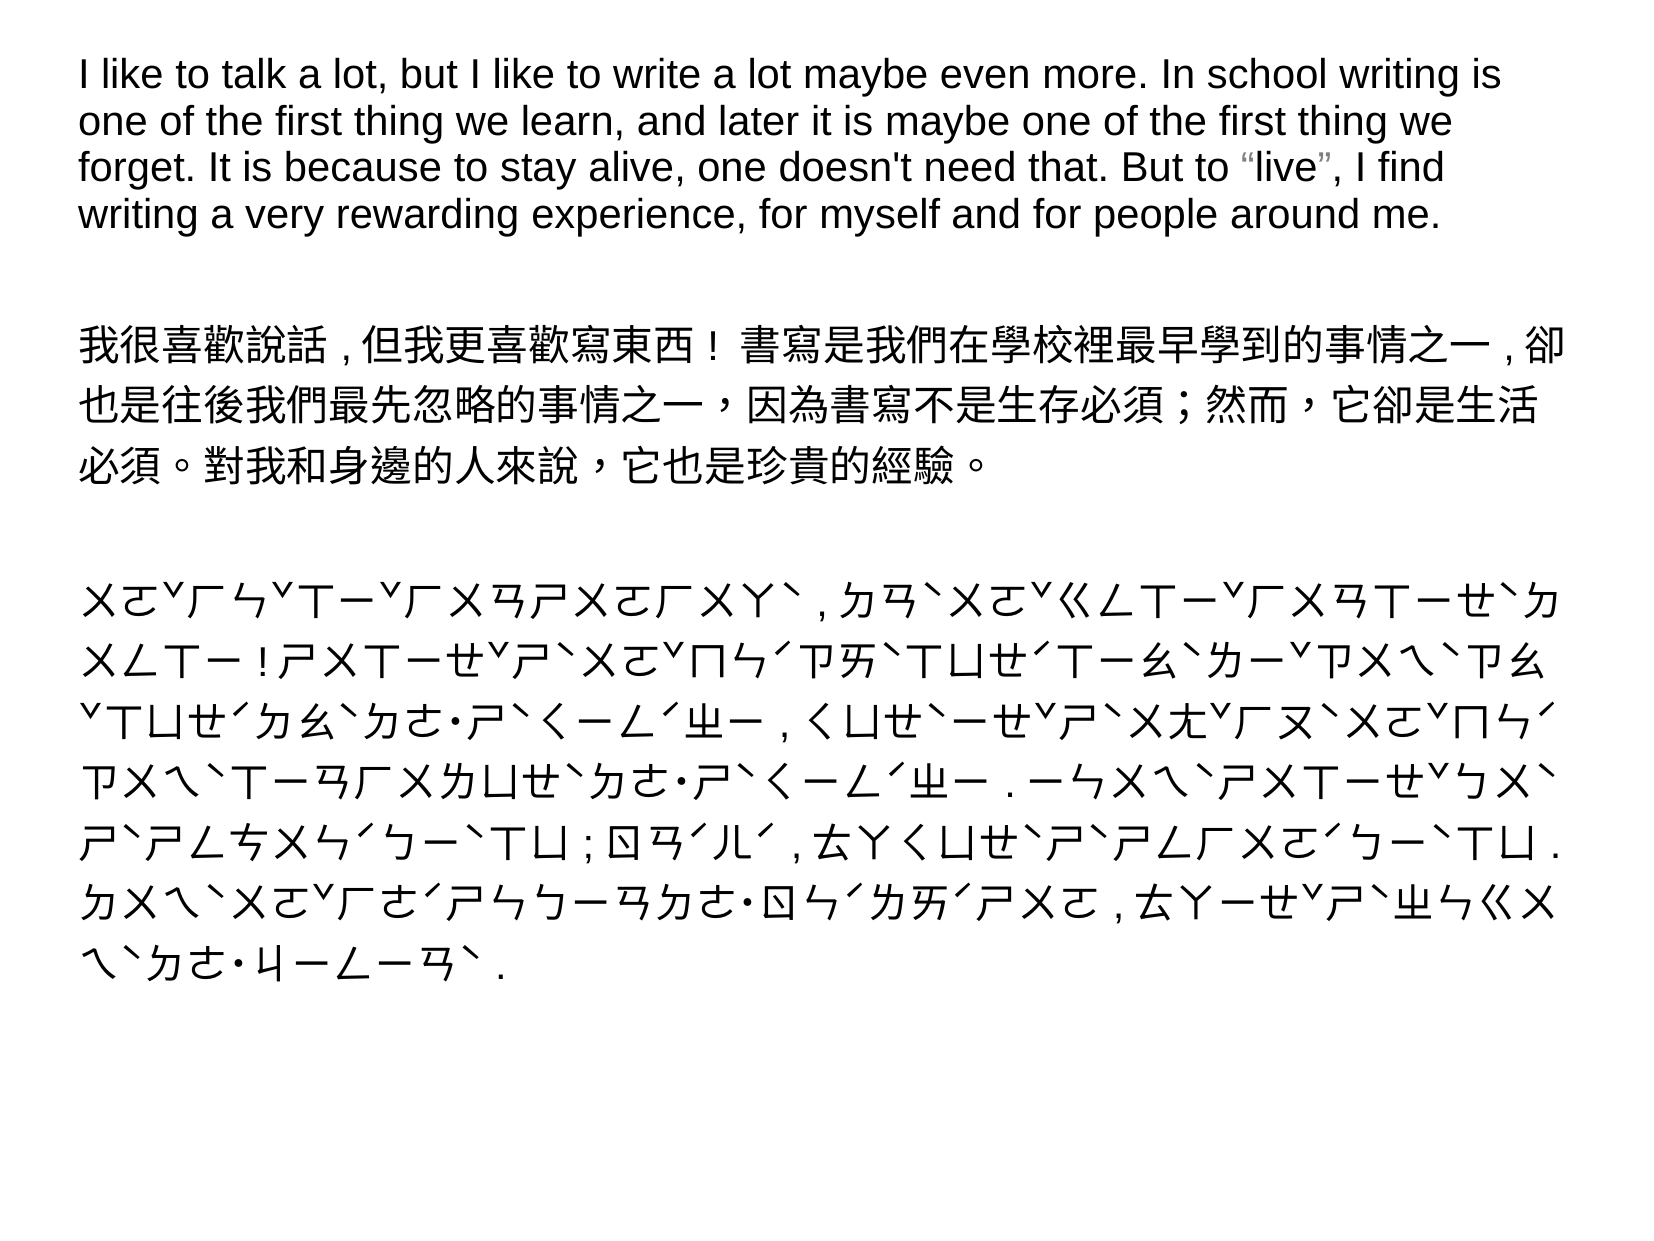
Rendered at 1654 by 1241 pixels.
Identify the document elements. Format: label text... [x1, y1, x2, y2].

subtitle I like to talk a lot, but I like to write a lot maybe even more. In school writing is one of the first thing we learn, and later it is maybe one of the first thing we forget. It is because to stay alive, one doesn't need that. But to “live”, I find writing a very rewarding experience, for myself and for people around me. 我很喜歡說話,但我更喜歡寫東西! 書寫是我們在學校裡最早學到的事情之一,卻也是往後我們最先忽略的事情之一，因為書寫不是生存必須；然而，它卻是生活必須。對我和身邊的人來說，它也是珍貴的經驗。 ㄨㄛˇㄏㄣˇㄒㄧˇㄏㄨㄢㄕㄨㄛㄏㄨㄚˋ,ㄉㄢˋㄨㄛˇㄍㄥㄒㄧˇㄏㄨㄢㄒㄧㄝˋㄉㄨㄥㄒㄧ!ㄕㄨㄒㄧㄝˇㄕˋㄨㄛˇㄇㄣˊㄗㄞˋㄒㄩㄝˊㄒㄧㄠˋㄌㄧˇㄗㄨㄟˋㄗㄠˇㄒㄩㄝˊㄉㄠˋㄉㄜ˙ㄕˋㄑㄧㄥˊㄓㄧ,ㄑㄩㄝˋㄧㄝˇㄕˋㄨㄤˇㄏㄡˋㄨㄛˇㄇㄣˊㄗㄨㄟˋㄒㄧㄢㄏㄨㄌㄩㄝˋㄉㄜ˙ㄕˋㄑㄧㄥˊㄓㄧ.ㄧㄣㄨㄟˋㄕㄨㄒㄧㄝˇㄅㄨˋㄕˋㄕㄥㄘㄨㄣˊㄅㄧˋㄒㄩ;ㄖㄢˊㄦˊ,ㄊㄚㄑㄩㄝˋㄕˋㄕㄥㄏㄨㄛˊㄅㄧˋㄒㄩ.ㄉㄨㄟˋㄨㄛˇㄏㄜˊㄕㄣㄅㄧㄢㄉㄜ˙ㄖㄣˊㄌㄞˊㄕㄨㄛ,ㄊㄚㄧㄝˇㄕˋㄓㄣㄍㄨㄟˋㄉㄜ˙ㄐㄧㄥㄧㄢˋ. [78, 61, 1567, 1051]
